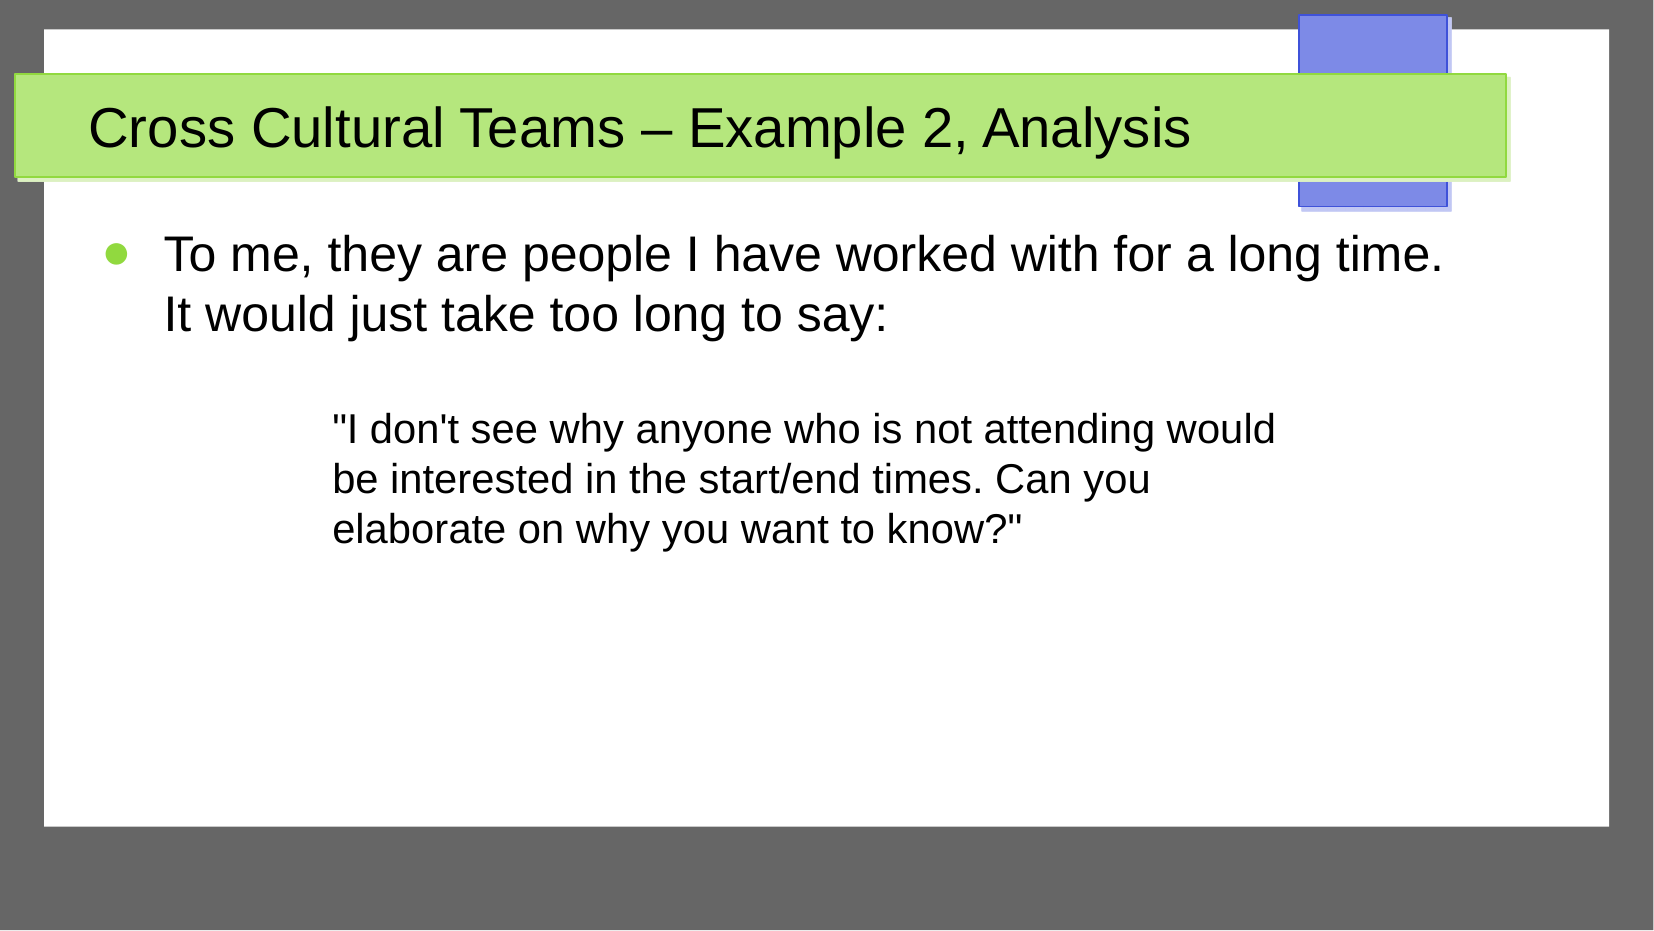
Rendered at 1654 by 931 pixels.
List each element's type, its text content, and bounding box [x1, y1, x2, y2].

text_box Cross Cultural Teams – Example 2, Analysis [88, 73, 1506, 178]
text_box To me, they are people I have worked with for a long time. It would just take too long to say: [88, 221, 1565, 452]
text_box "I don't see why anyone who is not attending would be interested in the start/end times. Can you elaborate on why you want to know?" [317, 386, 1337, 567]
